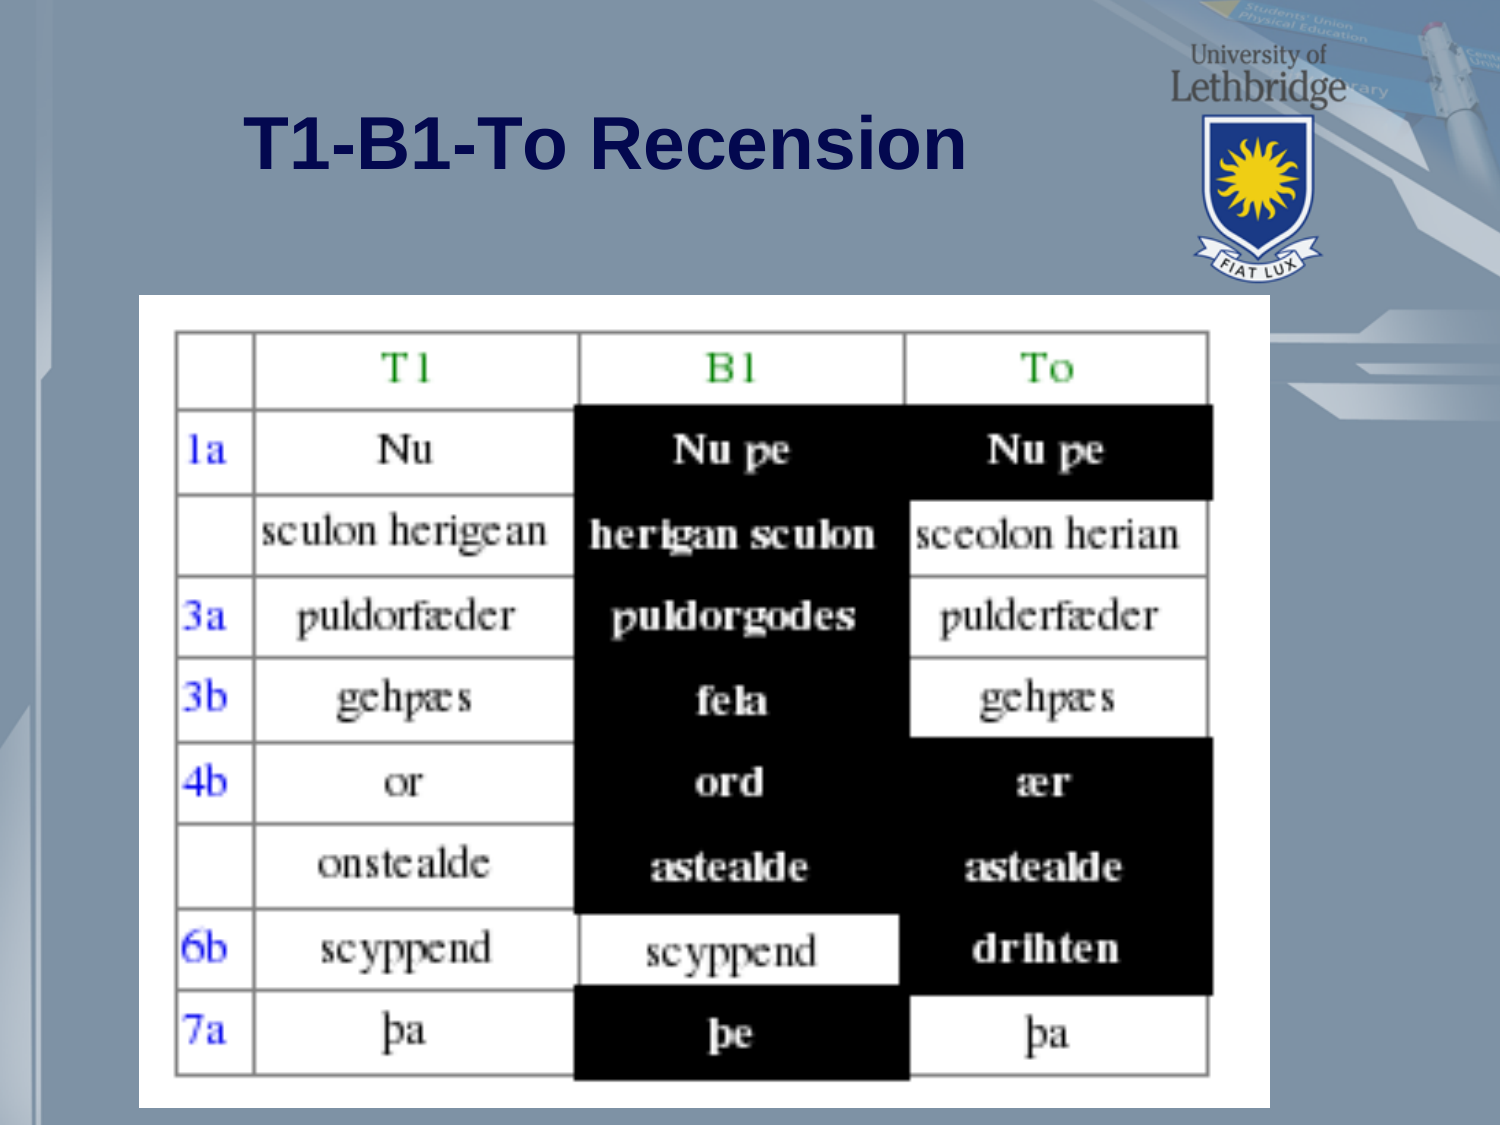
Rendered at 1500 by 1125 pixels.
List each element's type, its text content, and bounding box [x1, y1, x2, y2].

picture [0, 0, 1500, 1125]
title T1-B1-To Recension [75, 53, 1138, 235]
